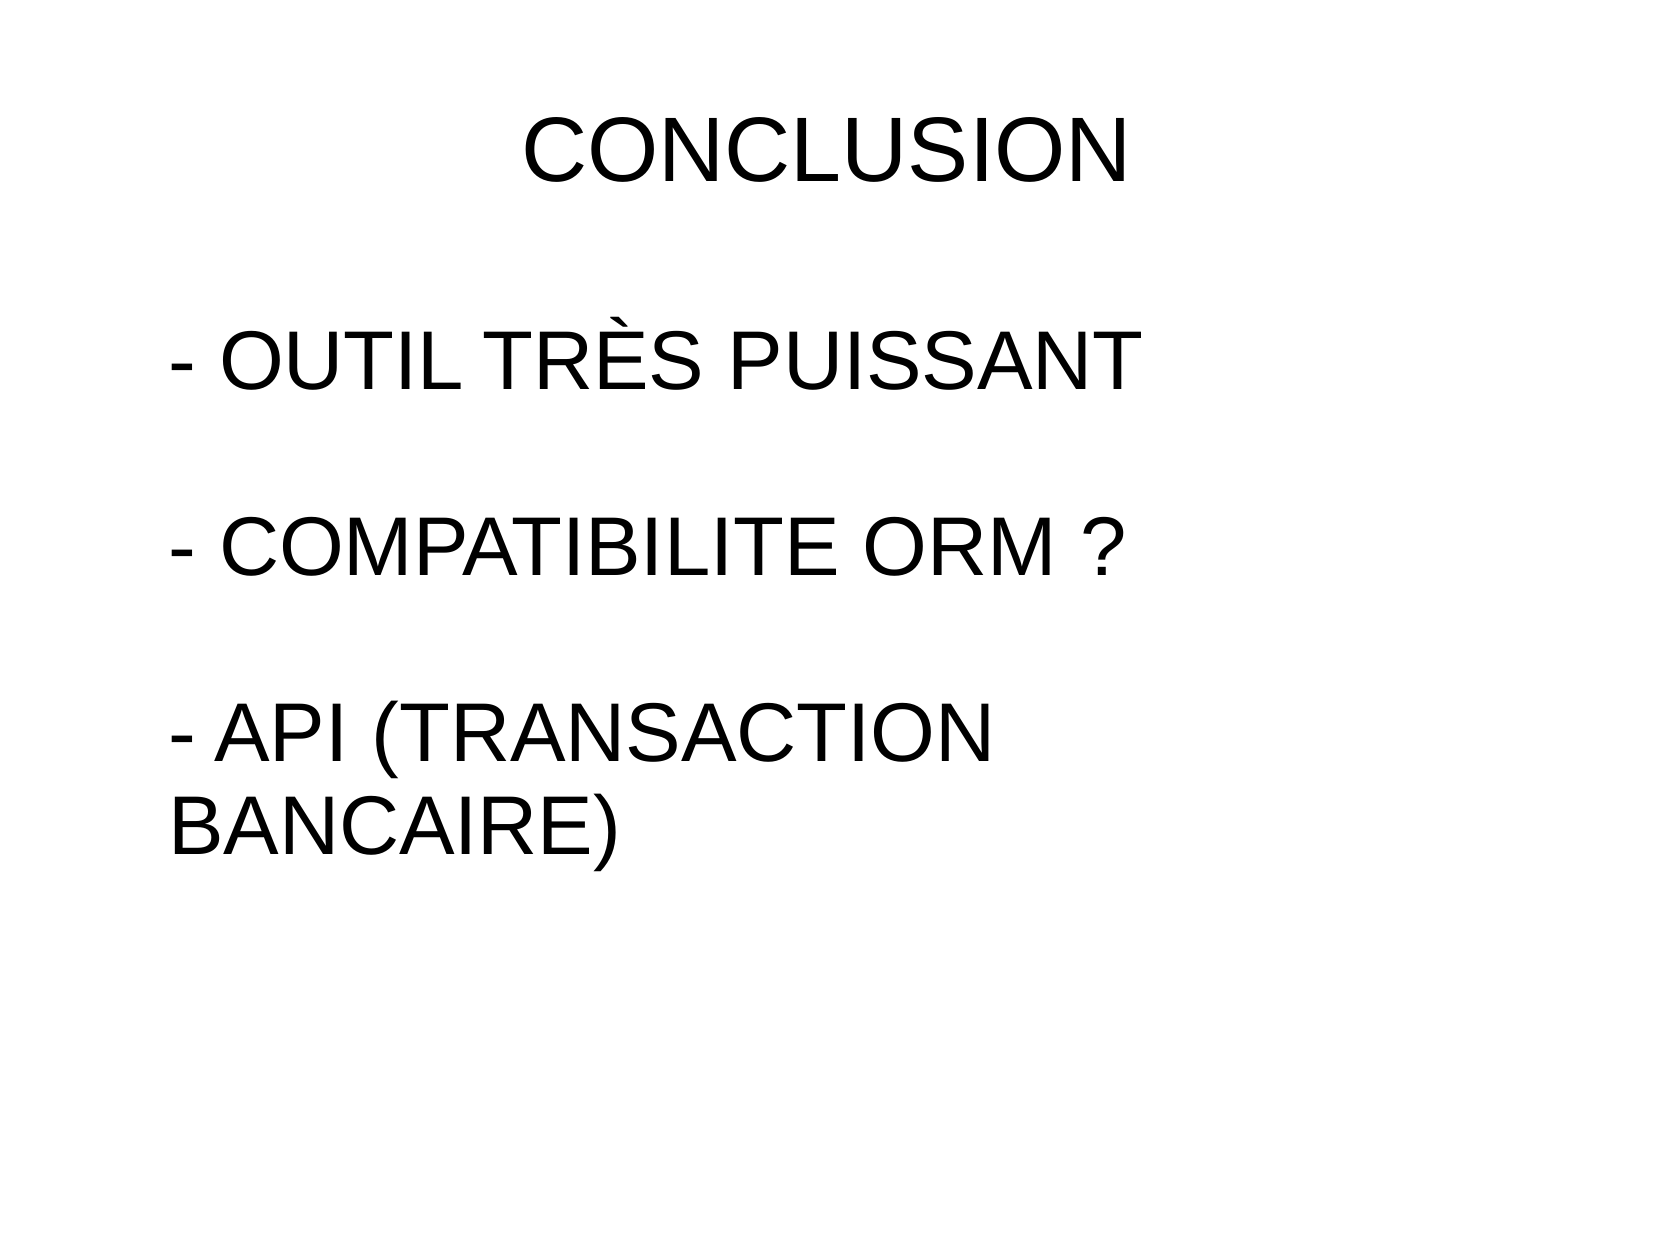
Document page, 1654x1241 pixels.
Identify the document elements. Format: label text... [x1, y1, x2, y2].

title CONCLUSION [82, 47, 1571, 252]
text_box - OUTIL TRÈS PUISSANT - COMPATIBILITE ORM ? - API (TRANSACTION BANCAIRE) [153, 307, 1465, 973]
